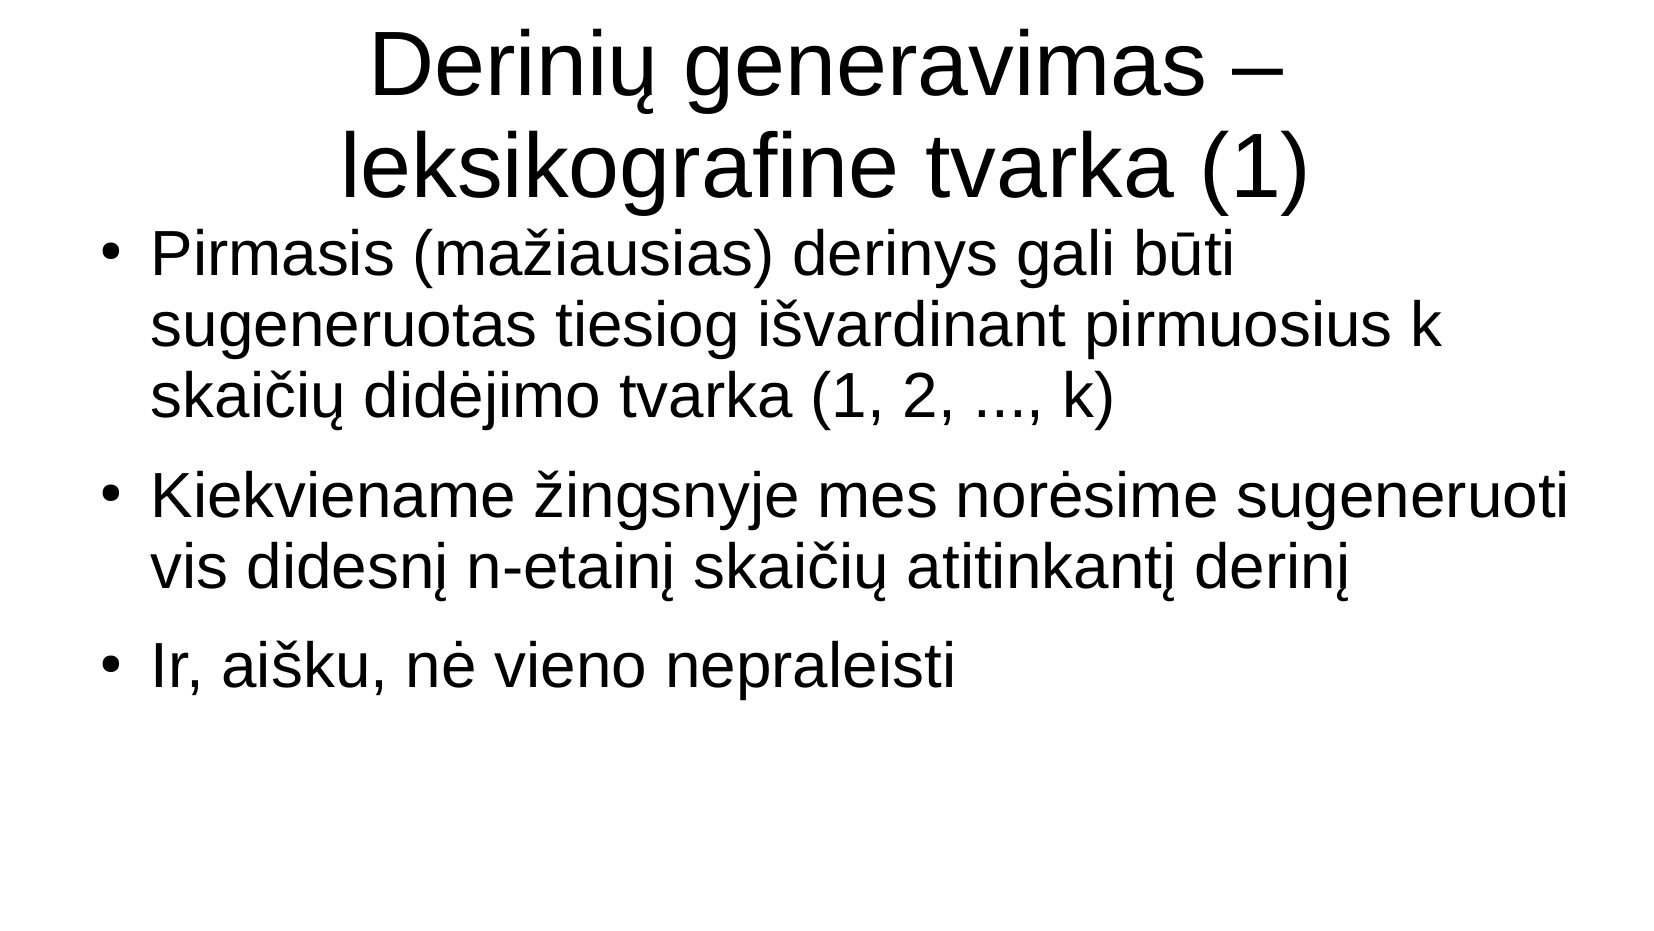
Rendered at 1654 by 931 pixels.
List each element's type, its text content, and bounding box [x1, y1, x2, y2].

list Pirmasis (mažiausias) derinys gali būti sugeneruotas tiesiog išvardinant pirmuosius k skaičių didėjimo tvarka (1, 2, ..., k) Kiekviename žingsnyje mes norėsime sugeneruoti vis didesnį n-etainį skaičių atitinkantį derinį Ir, aišku, nė vieno nepraleisti [82, 217, 1571, 757]
title Derinių generavimas – leksikografine tvarka (1) [82, 12, 1571, 217]
